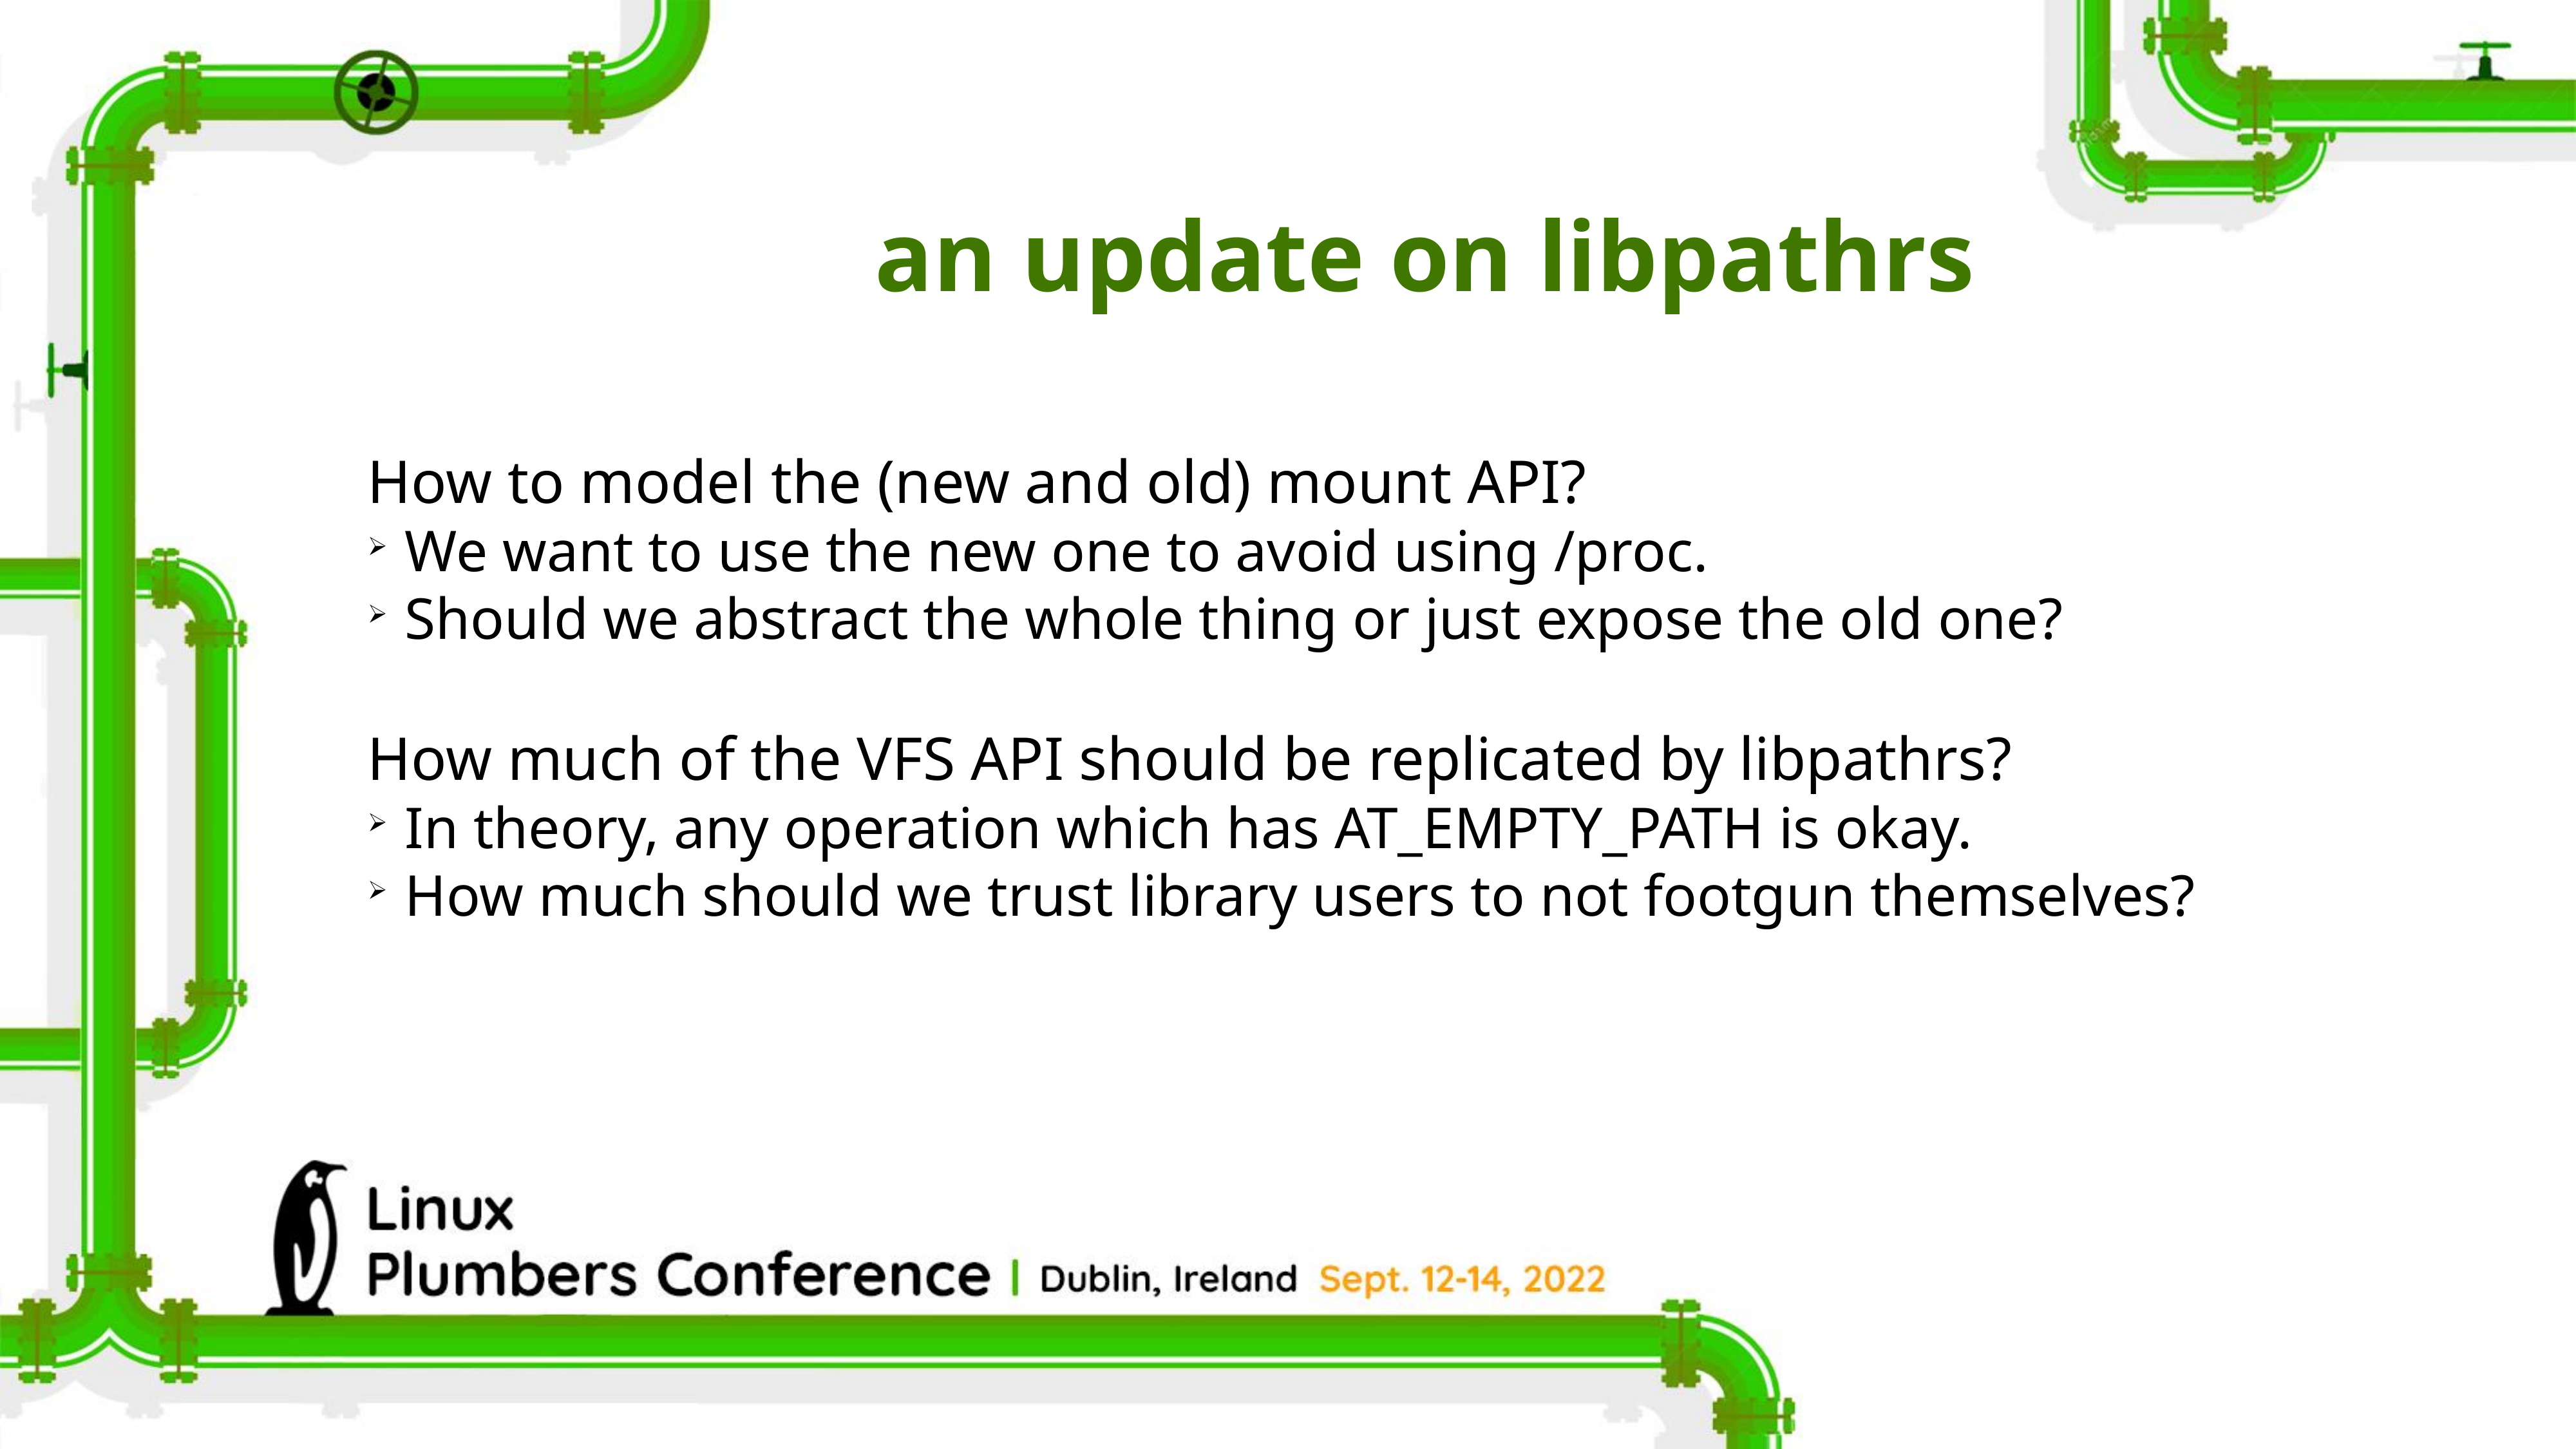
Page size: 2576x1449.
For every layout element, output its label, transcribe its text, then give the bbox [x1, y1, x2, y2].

text_box an update on libpathrs [362, 189, 2488, 464]
text_box How to model the (new and old) mount API? We want to use the new one to avoid using /proc. Should we abstract the whole thing or just expose the old one? How much of the VFS API should be replicated by libpathrs? In theory, any operation which has AT_EMPTY_PATH is okay. How much should we trust library users to not footgun themselves? [362, 464, 2316, 933]
picture [0, 0, 2576, 1449]
